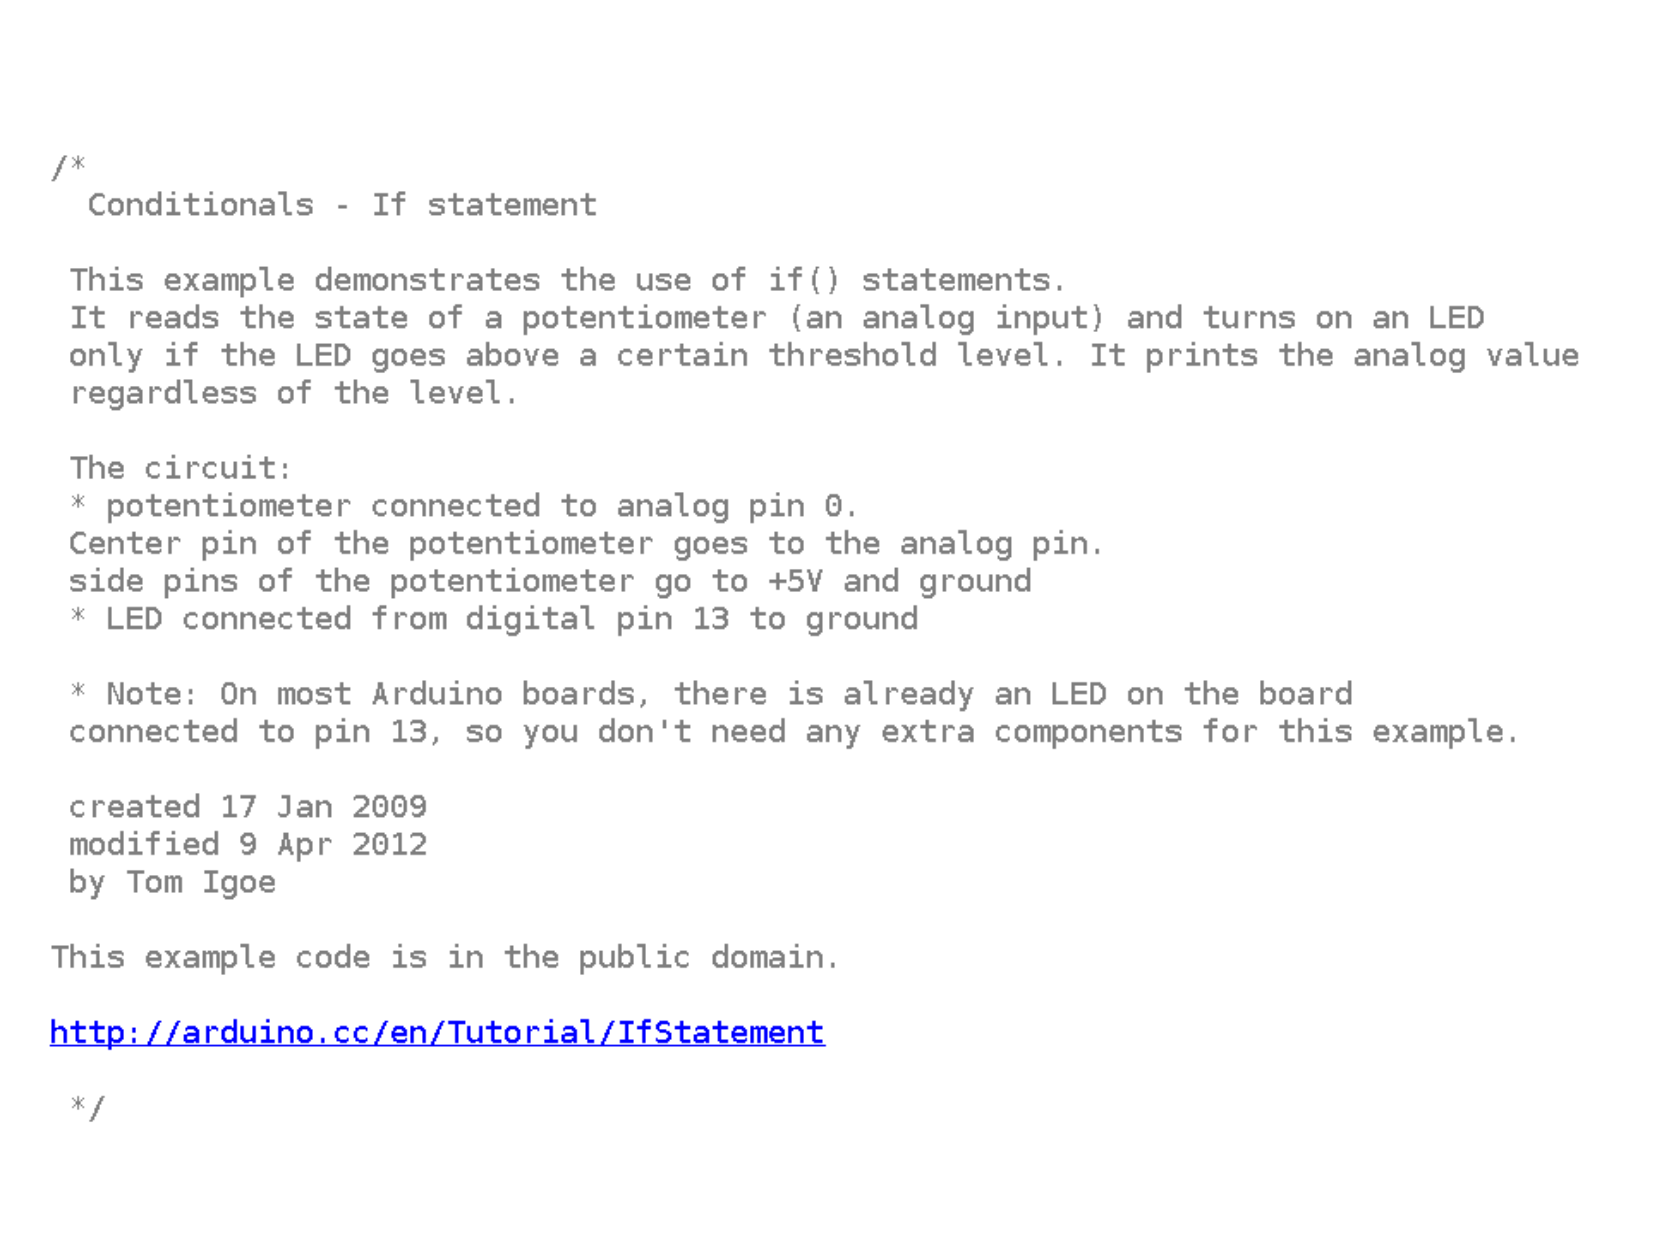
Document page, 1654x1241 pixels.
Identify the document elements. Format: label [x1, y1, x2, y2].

picture [45, 149, 1599, 1134]
